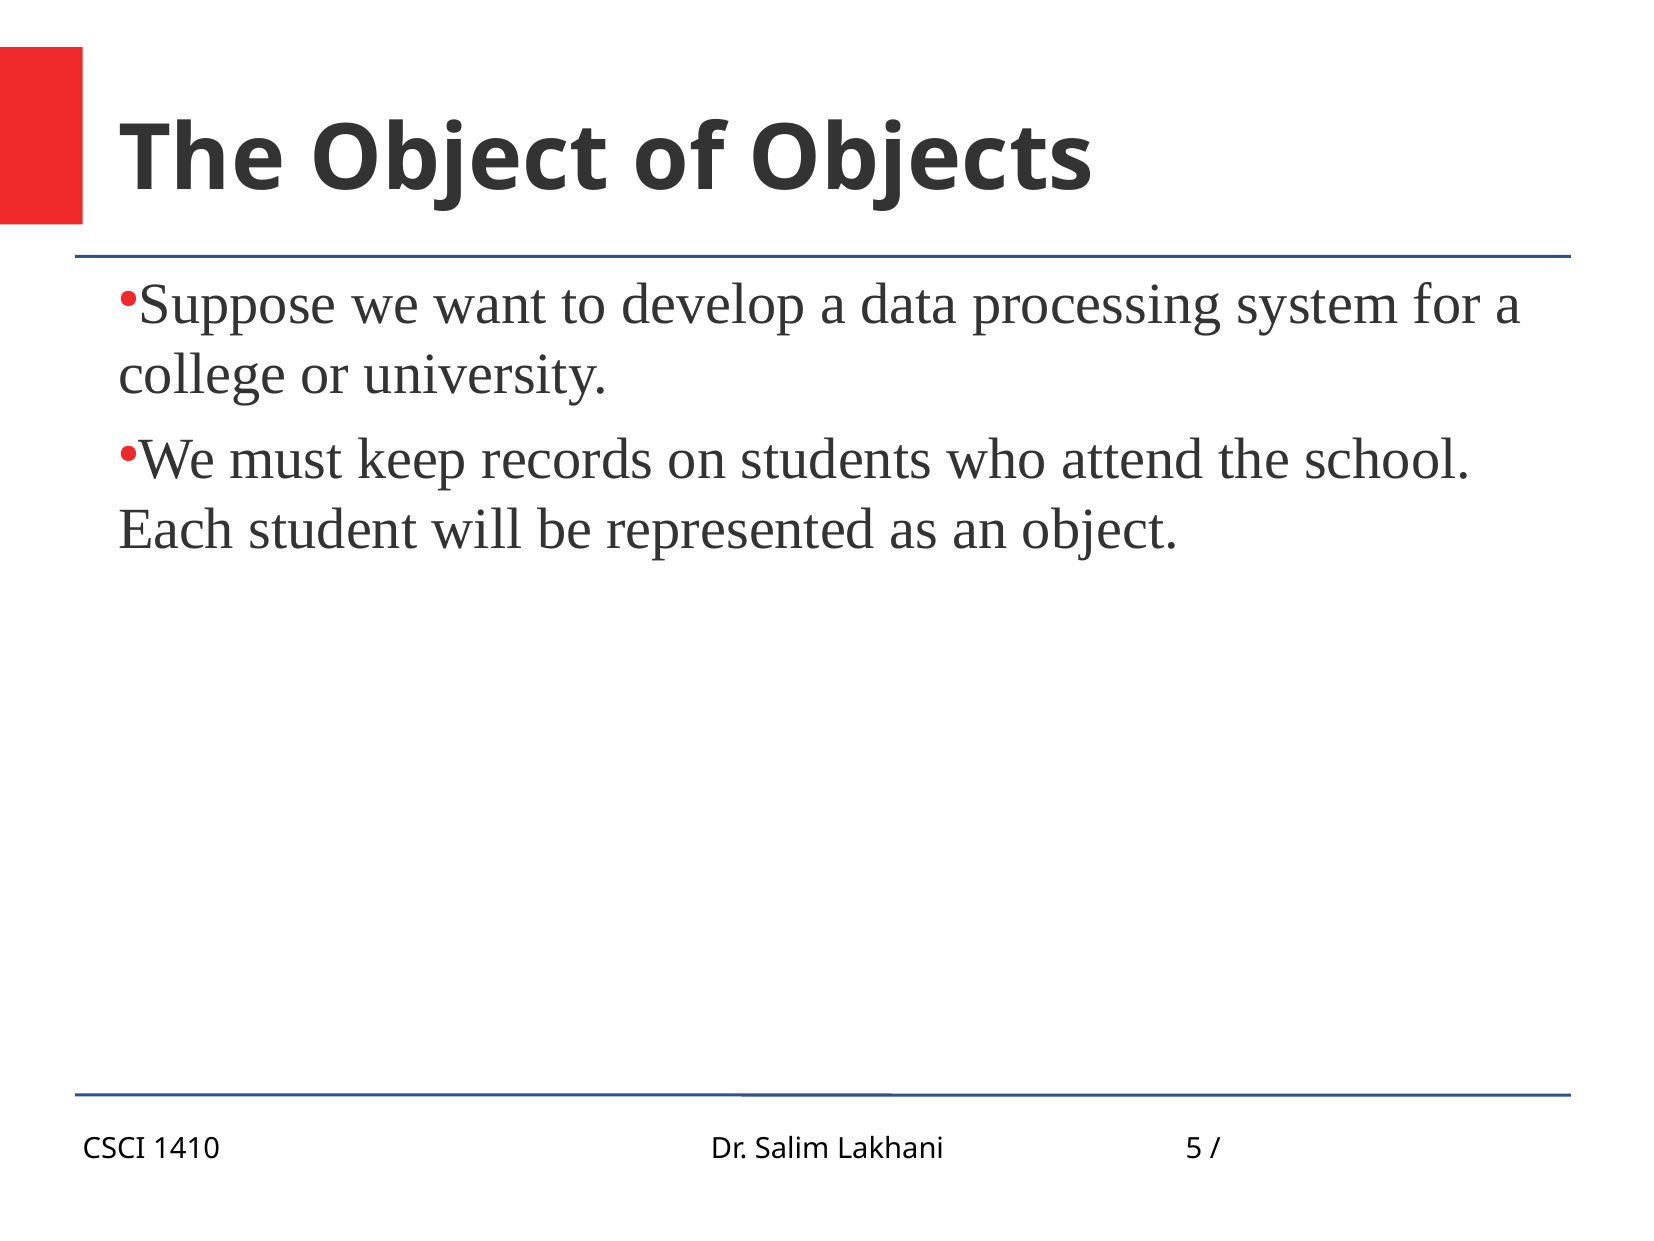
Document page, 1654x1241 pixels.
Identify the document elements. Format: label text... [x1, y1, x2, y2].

title The Object of Objects [118, 49, 1571, 257]
list Suppose we want to develop a data processing system for a college or university. We must keep records on students who attend the school. Each student will be represented as an object. [118, 265, 1536, 1081]
text_box Dr. Salim Lakhani [565, 1129, 1090, 1216]
text_box / [1185, 1129, 1571, 1216]
text_box CSCI 1410 [82, 1129, 468, 1216]
